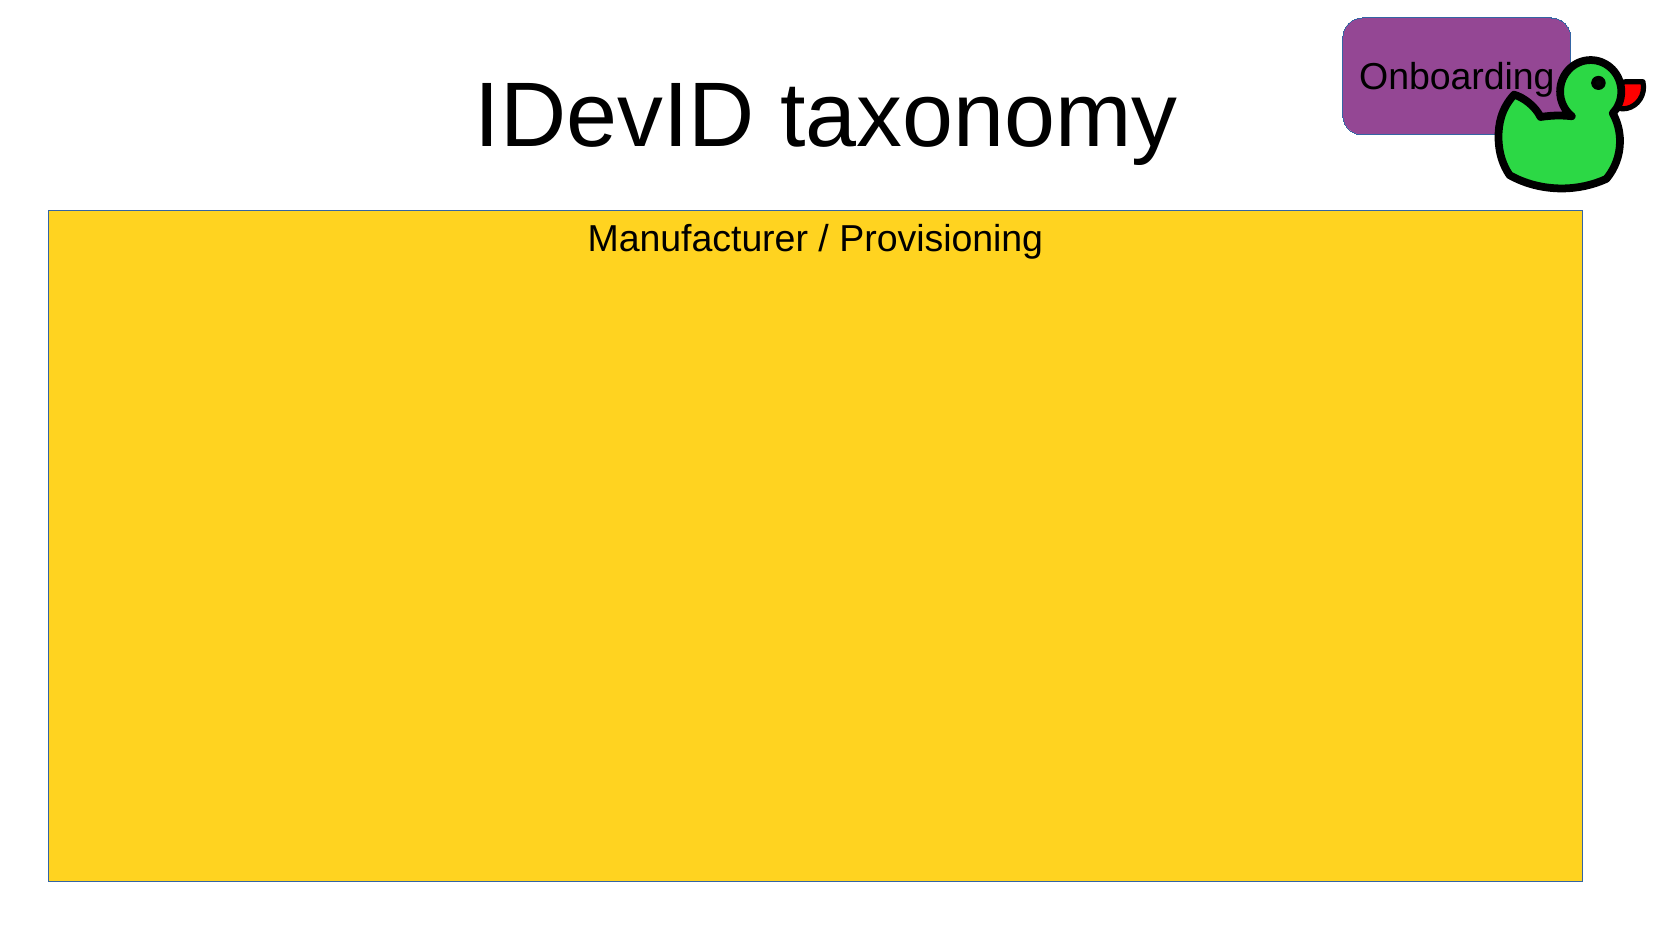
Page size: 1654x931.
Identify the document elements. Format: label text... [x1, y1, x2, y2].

title IDevID taxonomy [82, 37, 1486, 193]
text_box Manufacturer / Provisioning [48, 210, 1583, 882]
picture [1486, 44, 1654, 212]
text_box Onboarding [1342, 17, 1571, 135]
